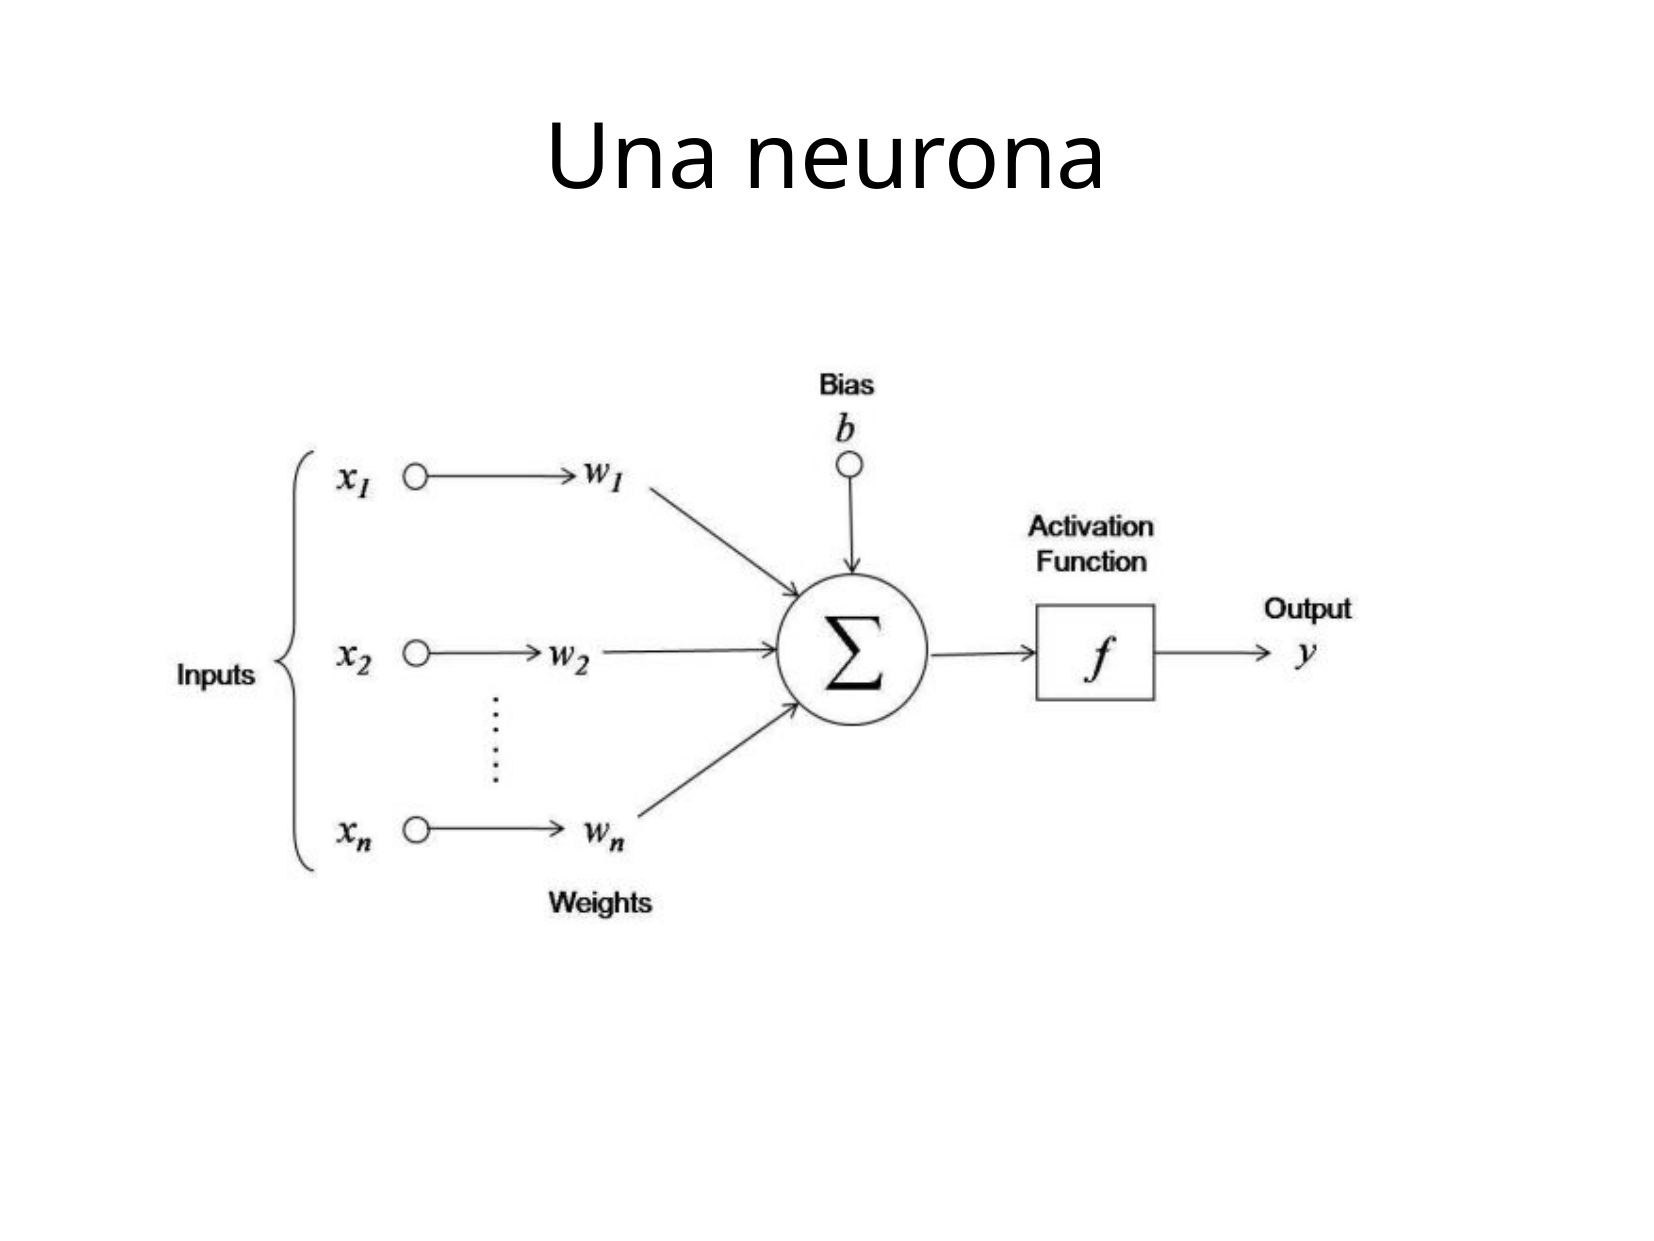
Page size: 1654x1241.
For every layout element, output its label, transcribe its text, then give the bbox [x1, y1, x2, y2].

picture [152, 321, 1379, 945]
title Una neurona [82, 49, 1571, 257]
